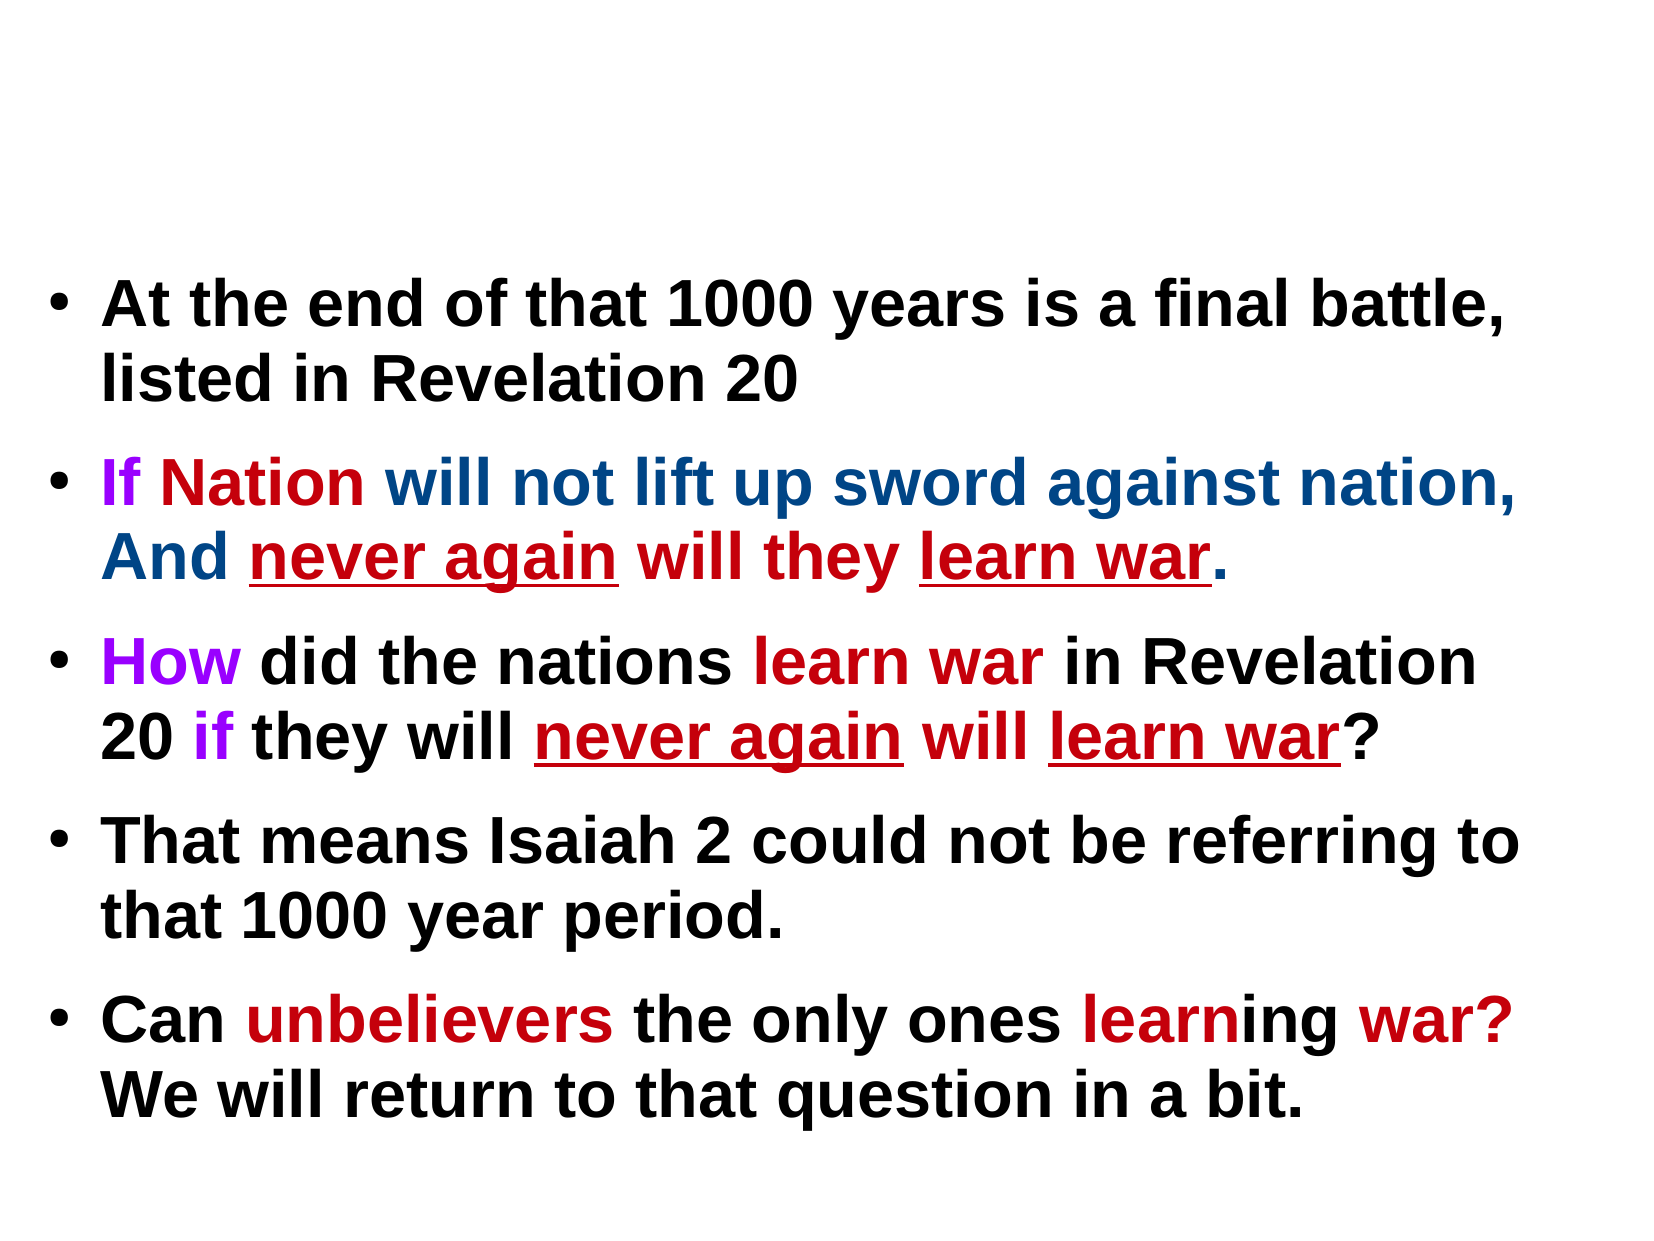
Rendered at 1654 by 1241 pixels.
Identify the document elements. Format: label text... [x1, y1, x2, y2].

list At the end of that 1000 years is a final battle, listed in Revelation 20 If Nation will not lift up sword against nation, And never again will they learn war. How did the nations learn war in Revelation 20 if they will never again will learn war? That means Isaiah 2 could not be referring to that 1000 year period. Can unbelievers the only ones learning war? We will return to that question in a bit. [29, 265, 1565, 1236]
